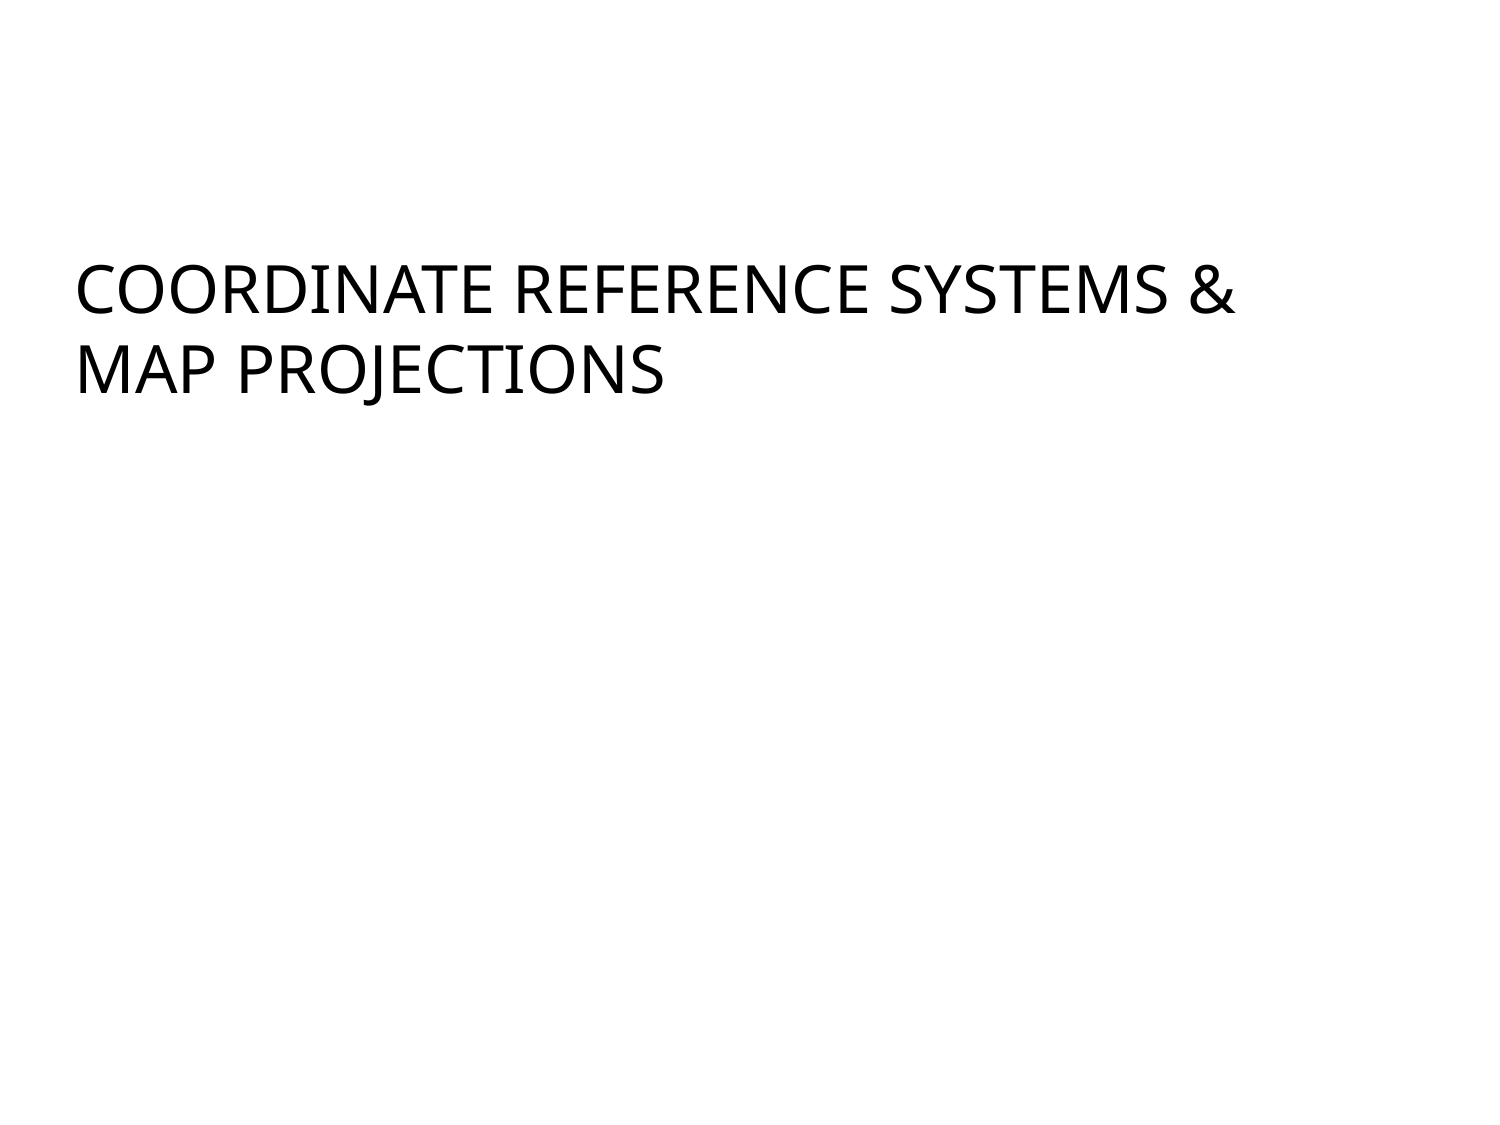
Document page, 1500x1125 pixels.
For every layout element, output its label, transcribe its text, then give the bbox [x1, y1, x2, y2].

title COORDINATE REFERENCE SYSTEMS & MAP PROJECTIONS [60, 239, 1500, 482]
